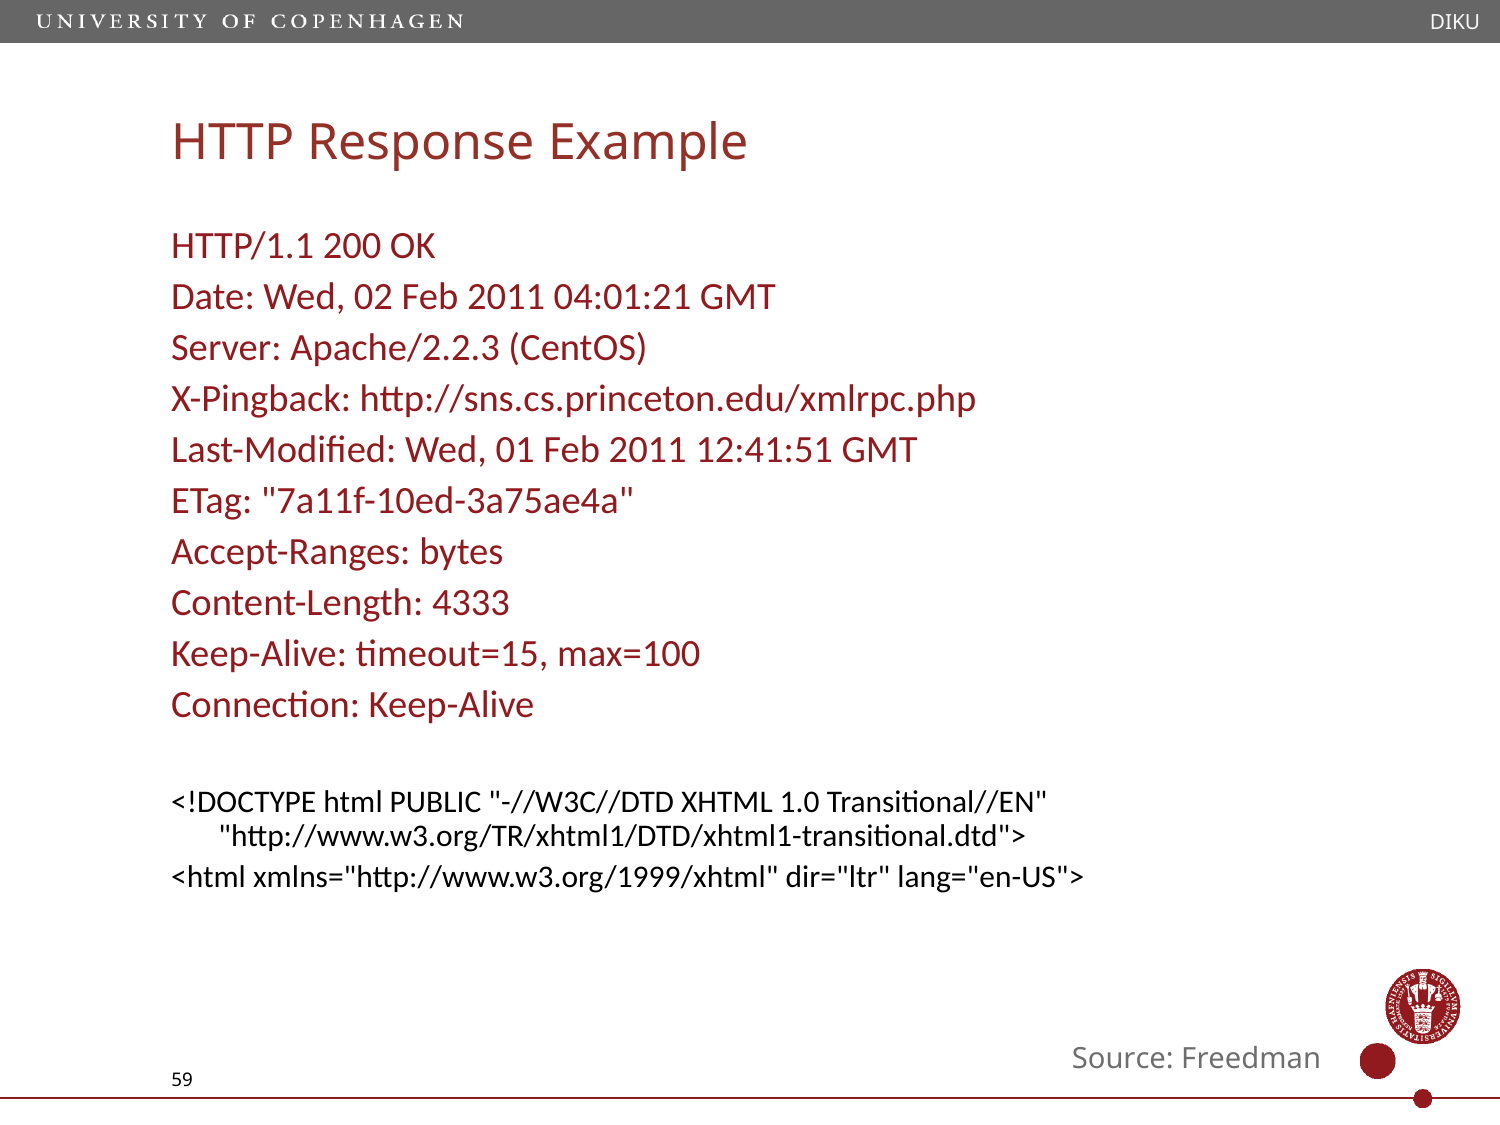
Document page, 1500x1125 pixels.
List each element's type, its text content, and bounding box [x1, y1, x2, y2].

picture [0, 910, 1500, 1122]
title HTTP Response Example [171, 75, 1329, 171]
list HTTP/1.1 200 OK Date: Wed, 02 Feb 2011 04:01:21 GMT Server: Apache/2.2.3 (CentOS) X-Pingback: http://sns.cs.princeton.edu/xmlrpc.php Last-Modified: Wed, 01 Feb 2011 12:41:51 GMT ETag: "7a11f-10ed-3a75ae4a" Accept-Ranges: bytes Content-Length: 4333 Keep-Alive: timeout=15, max=100 Connection: Keep-Alive <!DOCTYPE html PUBLIC "-//W3C//DTD XHTML 1.0 Transitional//EN" "http://www.w3.org/TR/xhtml1/DTD/xhtml1-transitional.dtd"> <html xmlns="http://www.w3.org/1999/xhtml" dir="ltr" lang="en-US"> [171, 225, 1329, 900]
text_box DIKU [469, 0, 1495, 43]
text_box Source: Freedman [1057, 1031, 1377, 1083]
text_box <number> [171, 1067, 522, 1092]
